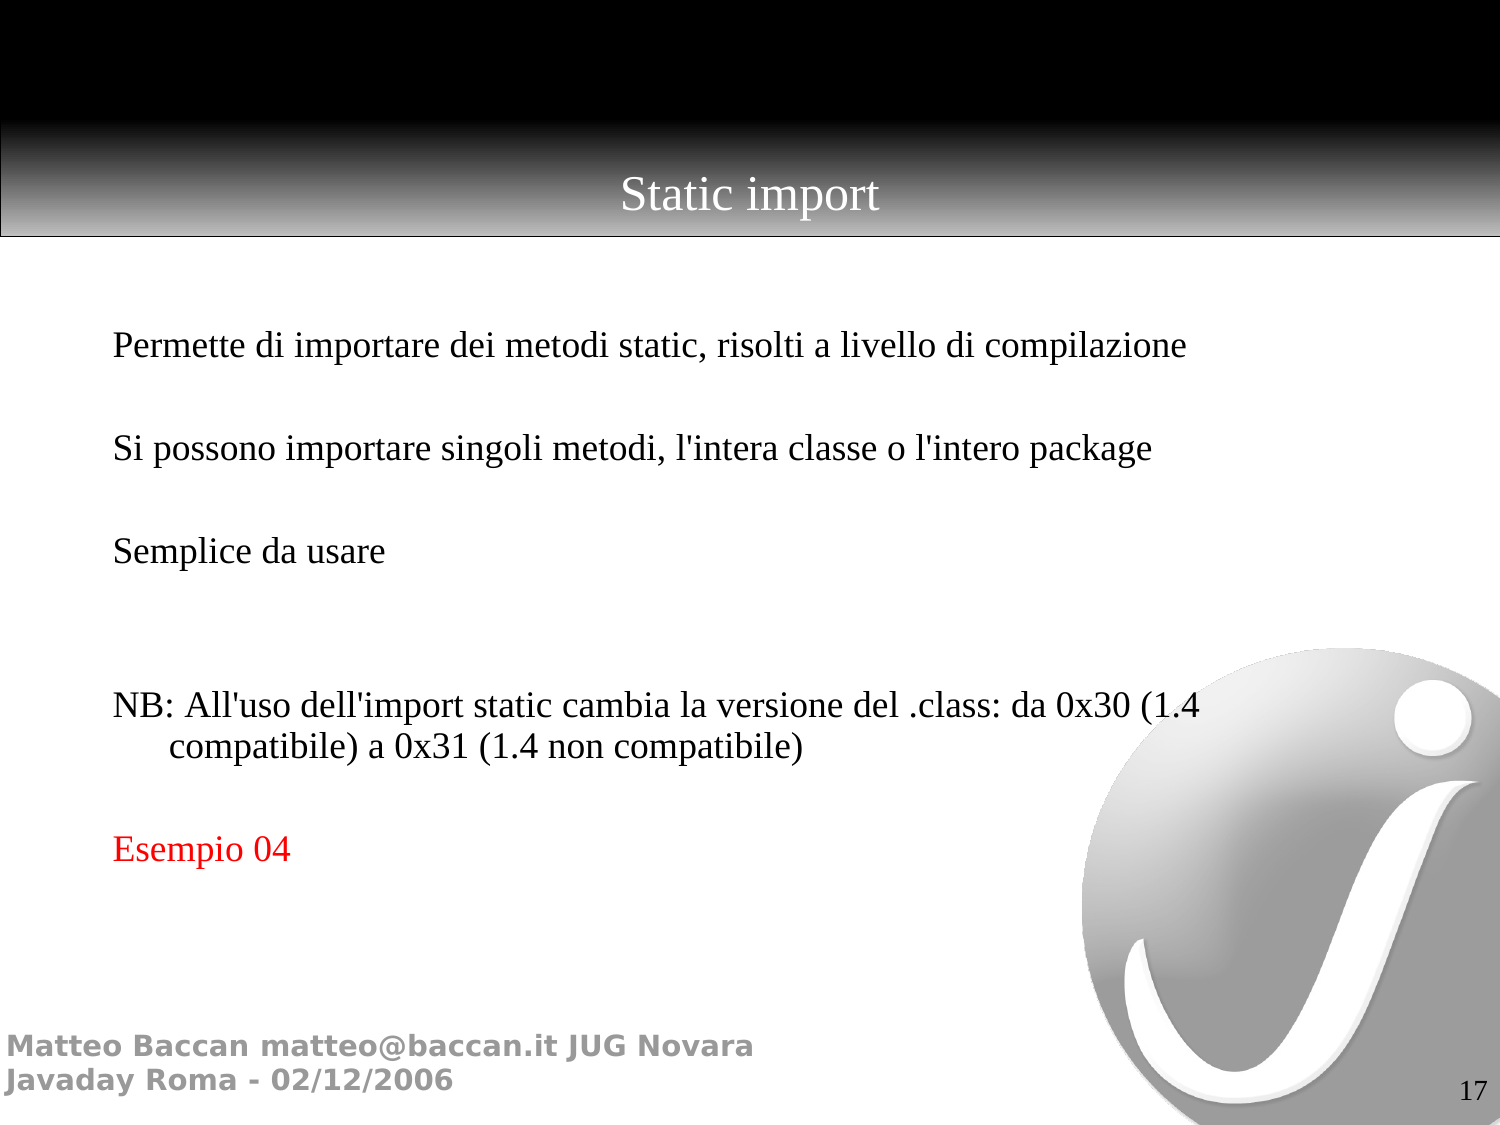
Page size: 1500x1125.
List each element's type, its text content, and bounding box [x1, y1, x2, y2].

title Static import [112, 99, 1388, 288]
list Permette di importare dei metodi static, risolti a livello di compilazione Si possono importare singoli metodi, l'intera classe o l'intero package Semplice da usare NB: All'uso dell'import static cambia la versione del .class: da 0x30 (1.4 compatibile) a 0x31 (1.4 non compatibile) Esempio 04 [112, 324, 1388, 1013]
picture [1081, 648, 1500, 1125]
